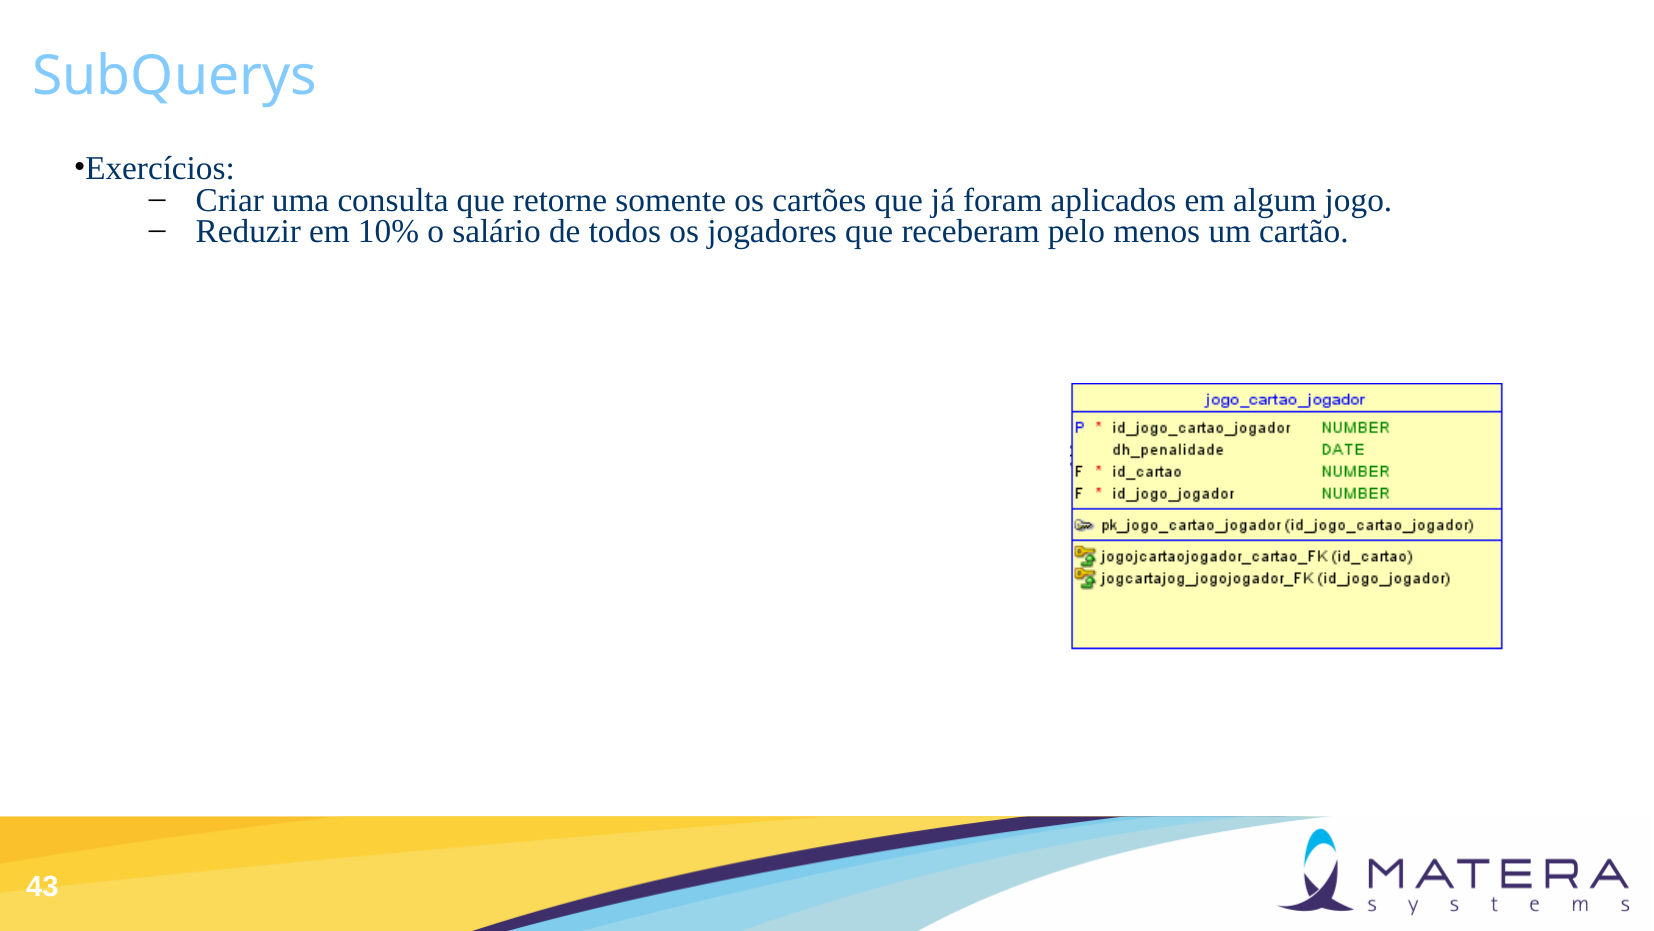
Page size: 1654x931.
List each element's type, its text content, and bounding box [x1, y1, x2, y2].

picture [0, 816, 1652, 931]
picture [1070, 383, 1506, 652]
text_box Exercícios: Criar uma consulta que retorne somente os cartões que já foram aplicados em algum jogo. Reduzir em 10% o salário de todos os jogadores que receberam pelo menos um cartão. [59, 147, 1595, 265]
title SubQuerys [32, 24, 1628, 137]
